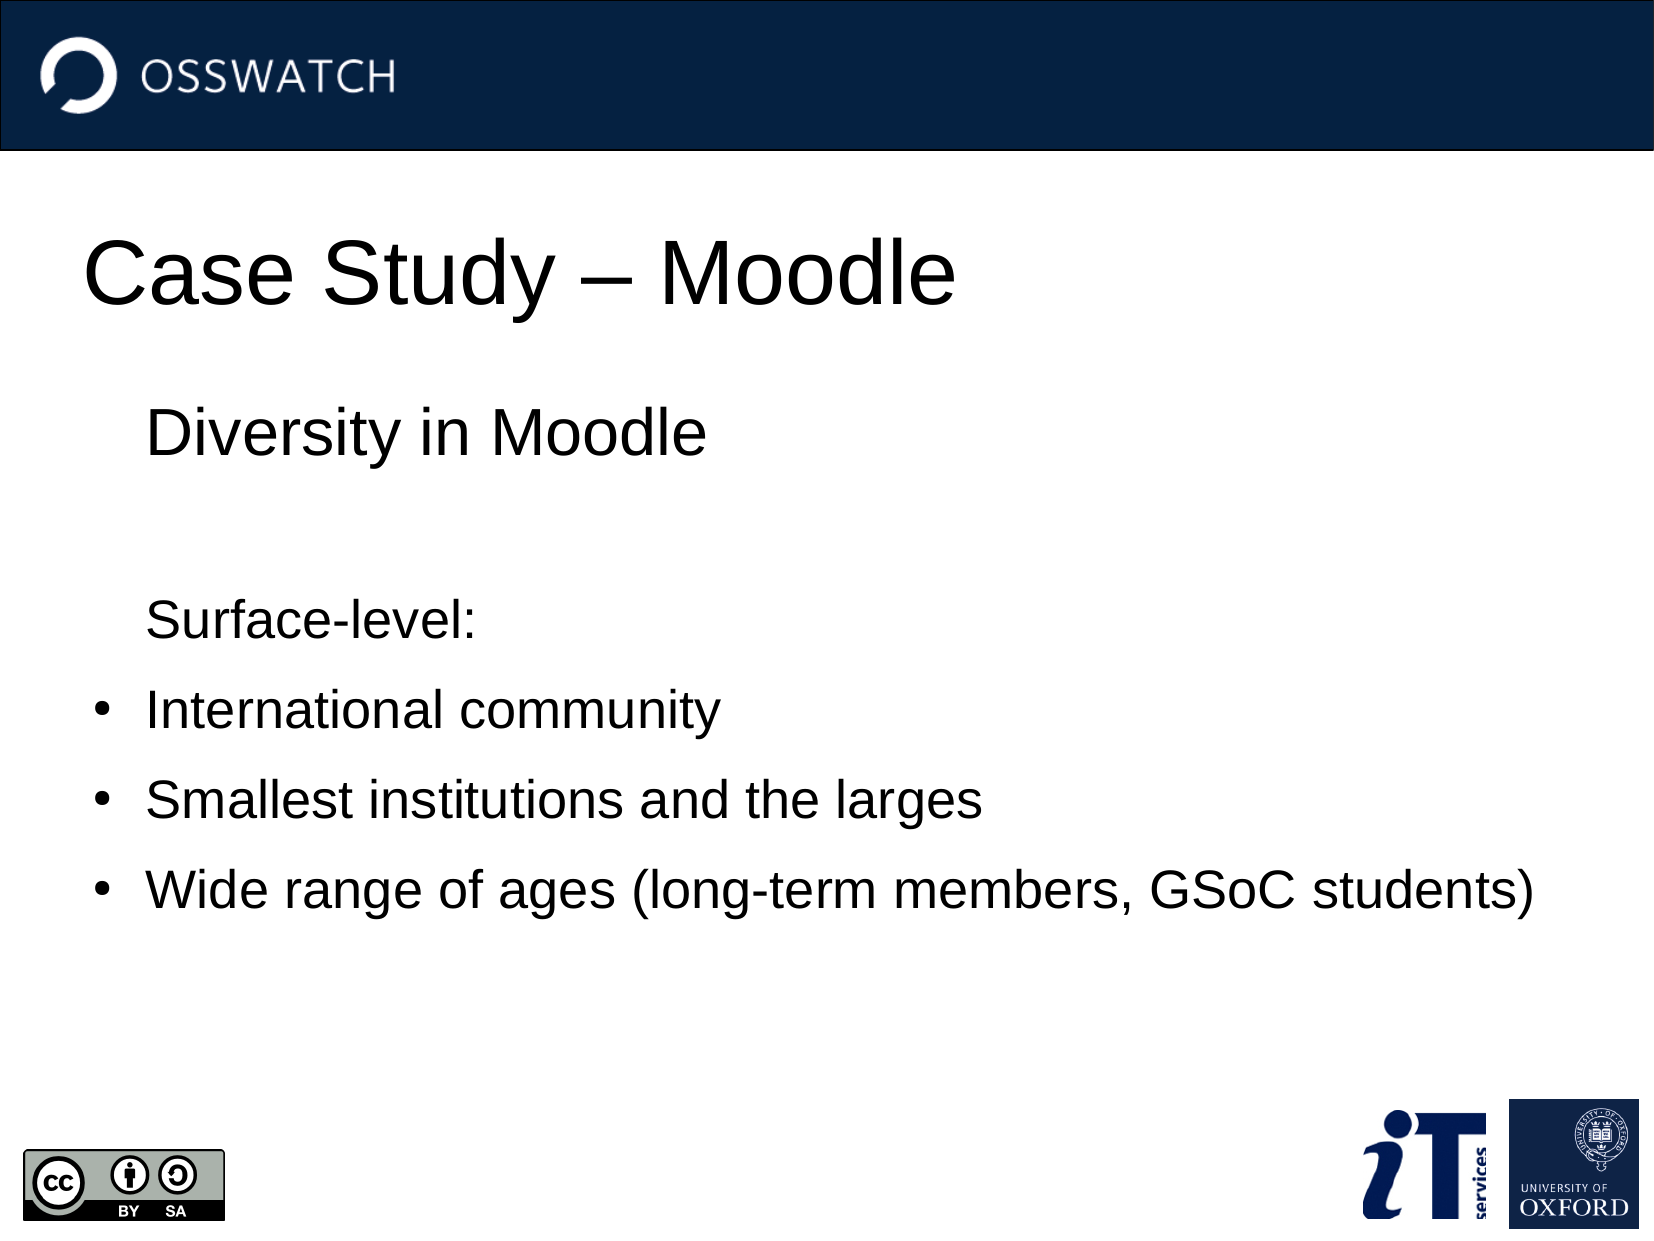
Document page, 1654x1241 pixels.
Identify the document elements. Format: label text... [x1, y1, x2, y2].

picture [1363, 1115, 1486, 1219]
list Diversity in Moodle Surface-level: International community Smallest institutions and the larges Wide range of ages (long-term members, GSoC students) [74, 395, 1562, 1115]
picture [23, 1149, 225, 1221]
title Case Study – Moodle [82, 169, 1569, 376]
picture [12, 12, 426, 141]
picture [1509, 1099, 1639, 1229]
